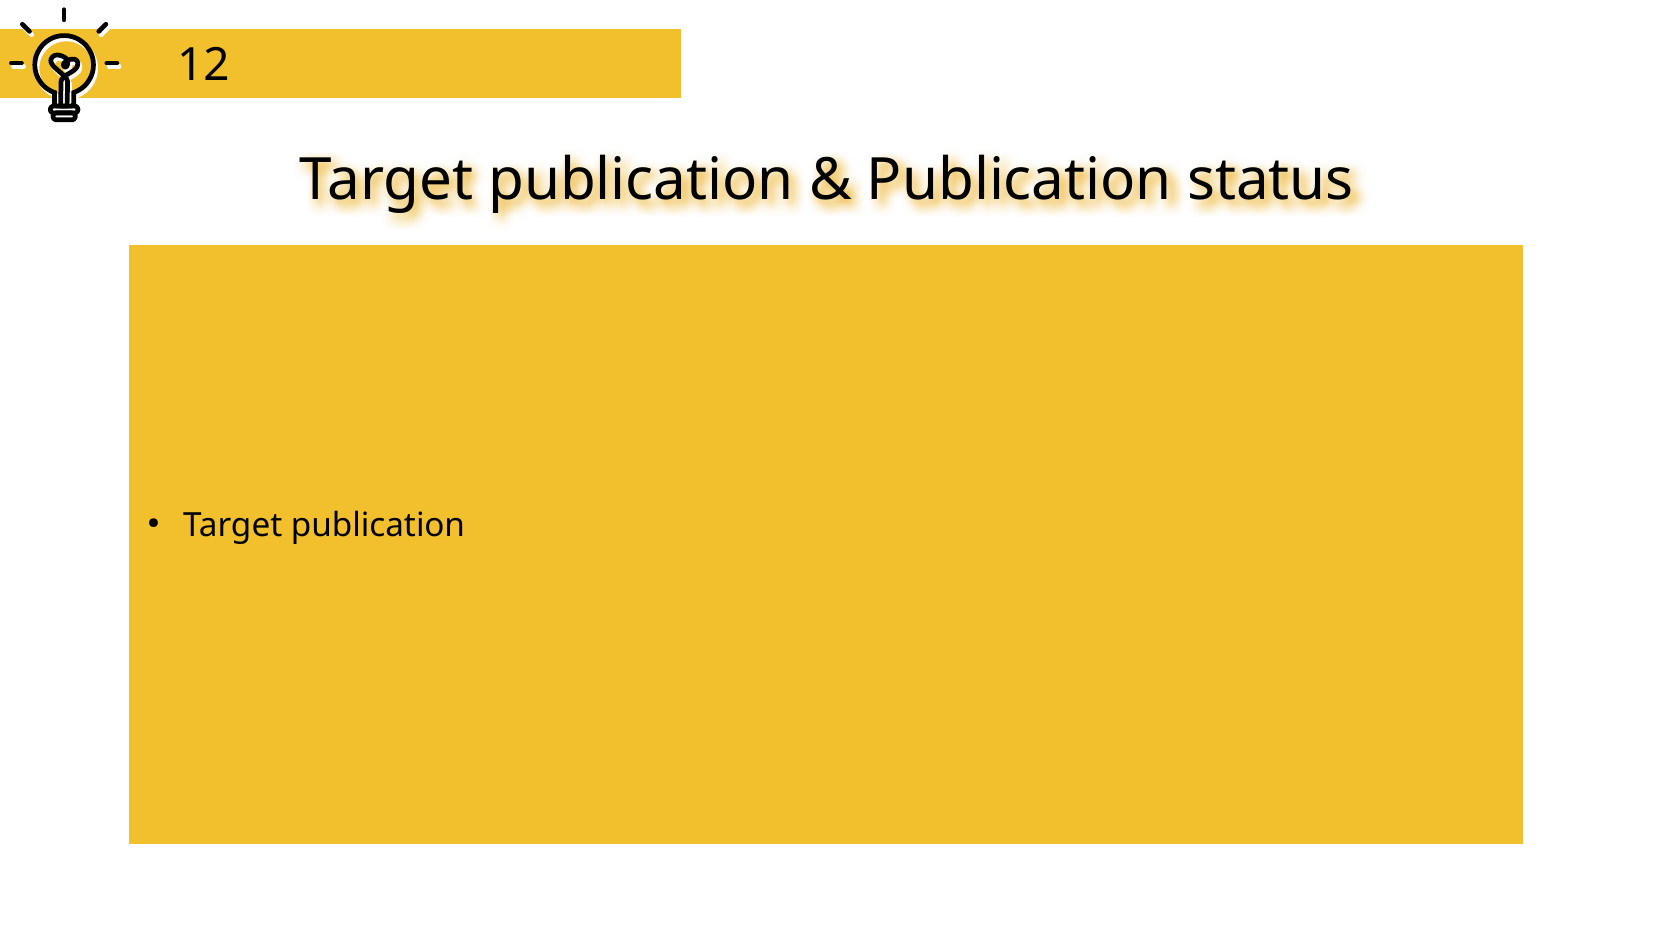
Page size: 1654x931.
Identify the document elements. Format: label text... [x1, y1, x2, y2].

title 12 [177, 29, 623, 97]
text_box Target publication [147, 265, 1506, 827]
title Target publication & Publication status [147, 118, 1506, 237]
